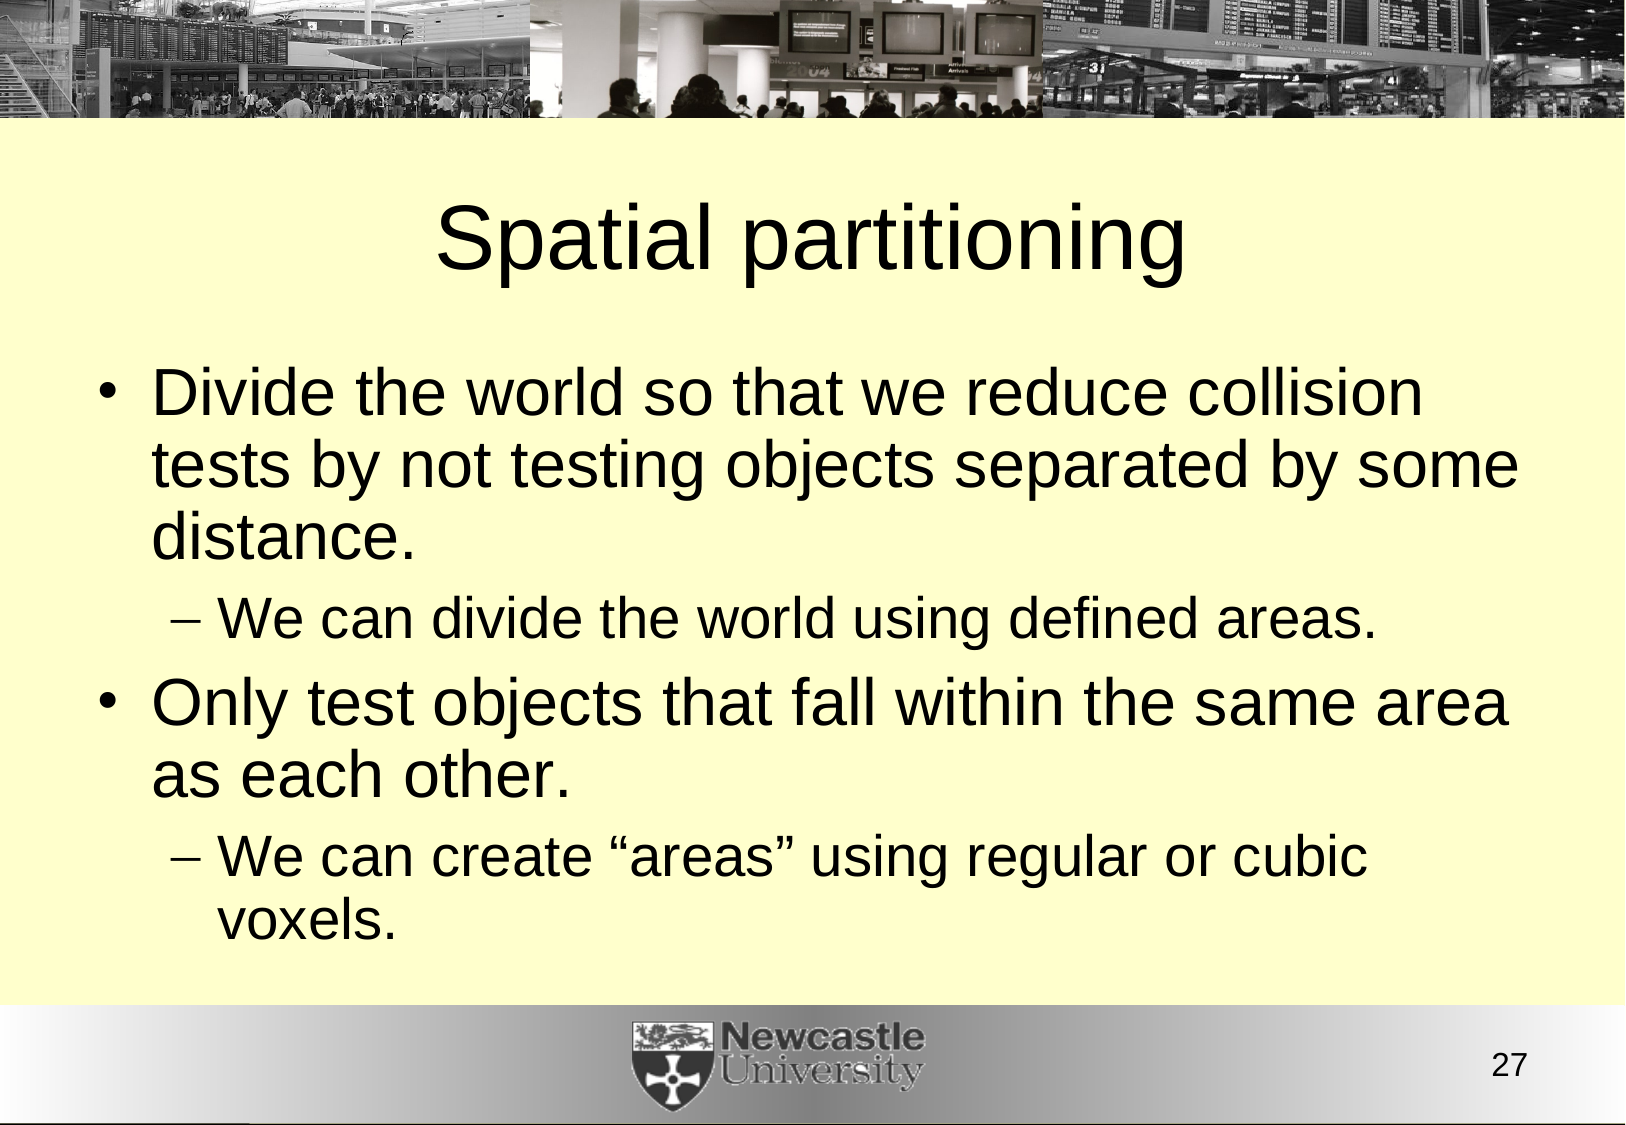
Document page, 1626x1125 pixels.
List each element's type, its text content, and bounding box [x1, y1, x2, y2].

text_box Divide the world so that we reduce collision tests by not testing objects separated by some distance. We can divide the world using defined areas. Only test objects that fall within the same area as each other. We can create “areas” using regular or cubic voxels. [81, 350, 1544, 984]
text_box Spatial partitioning [81, 138, 1544, 327]
picture [0, 0, 1625, 118]
text_box <number> [1164, 1024, 1544, 1103]
